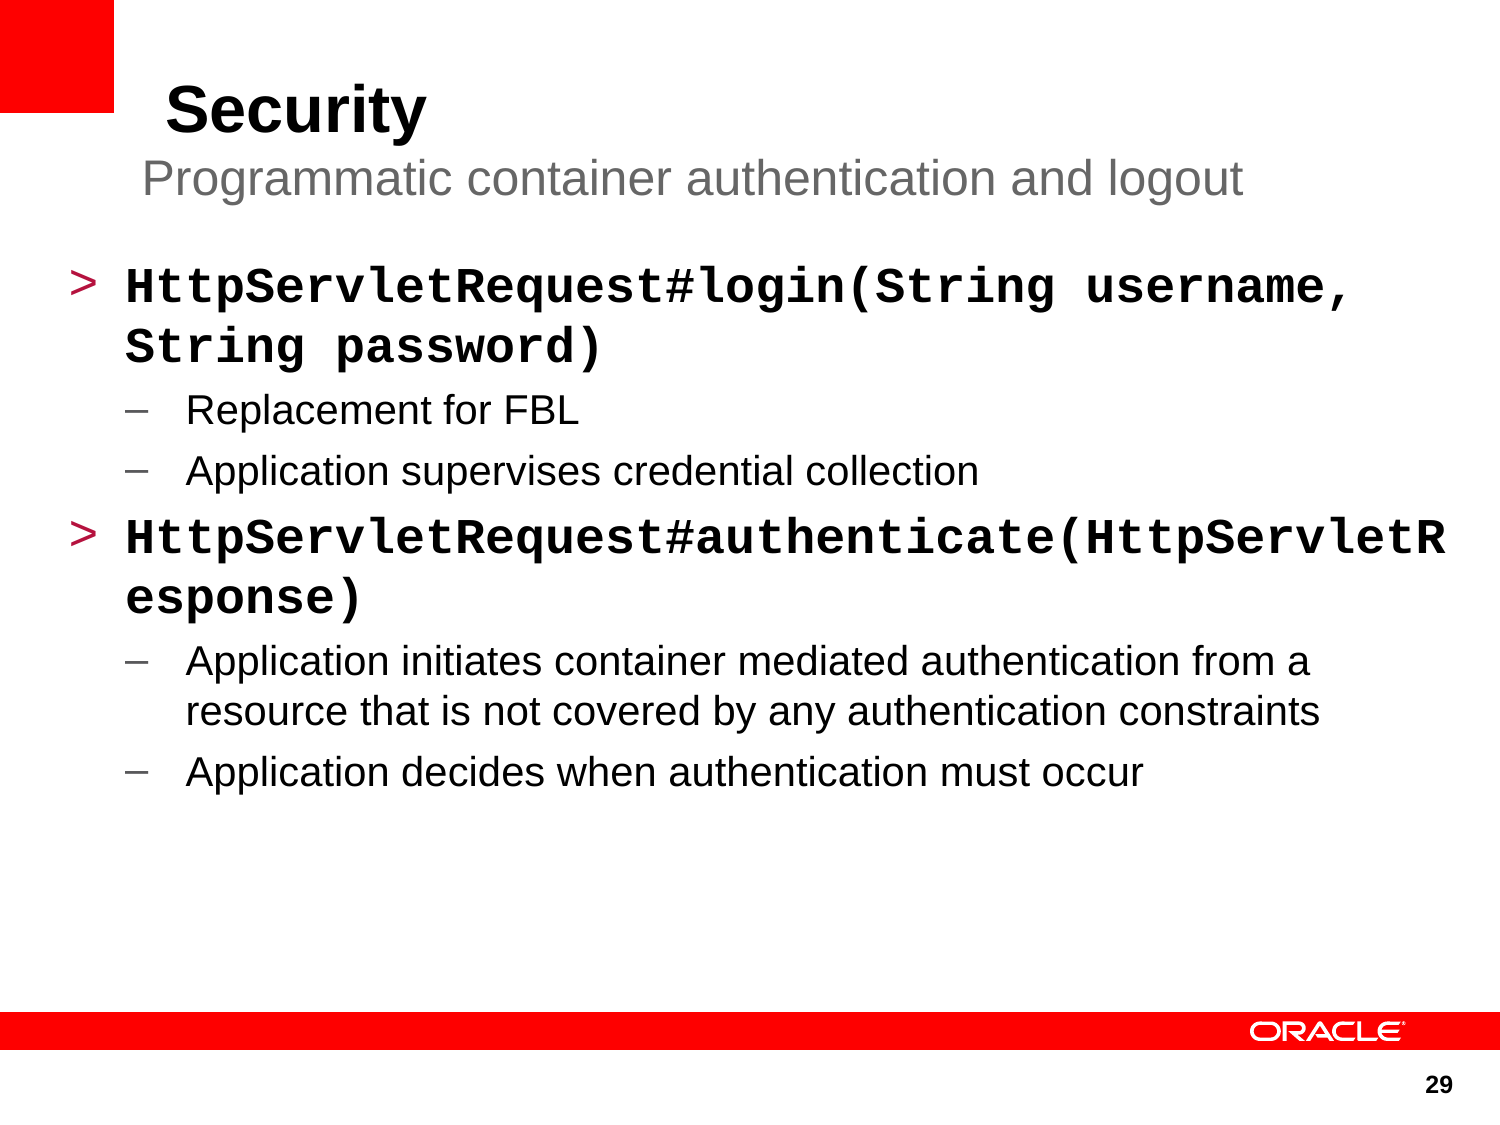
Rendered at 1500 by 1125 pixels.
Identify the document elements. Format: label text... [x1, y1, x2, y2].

picture [0, 1012, 1500, 1050]
list HttpServletRequest#login(String username, String password) Replacement for FBL Application supervises credential collection HttpServletRequest#authenticate(HttpServletResponse) Application initiates container mediated authentication from a resource that is not covered by any authentication constraints Application decides when authentication must occur [68, 252, 1463, 955]
title Security Programmatic container authentication and logout [141, 65, 1500, 206]
picture [0, 0, 114, 113]
